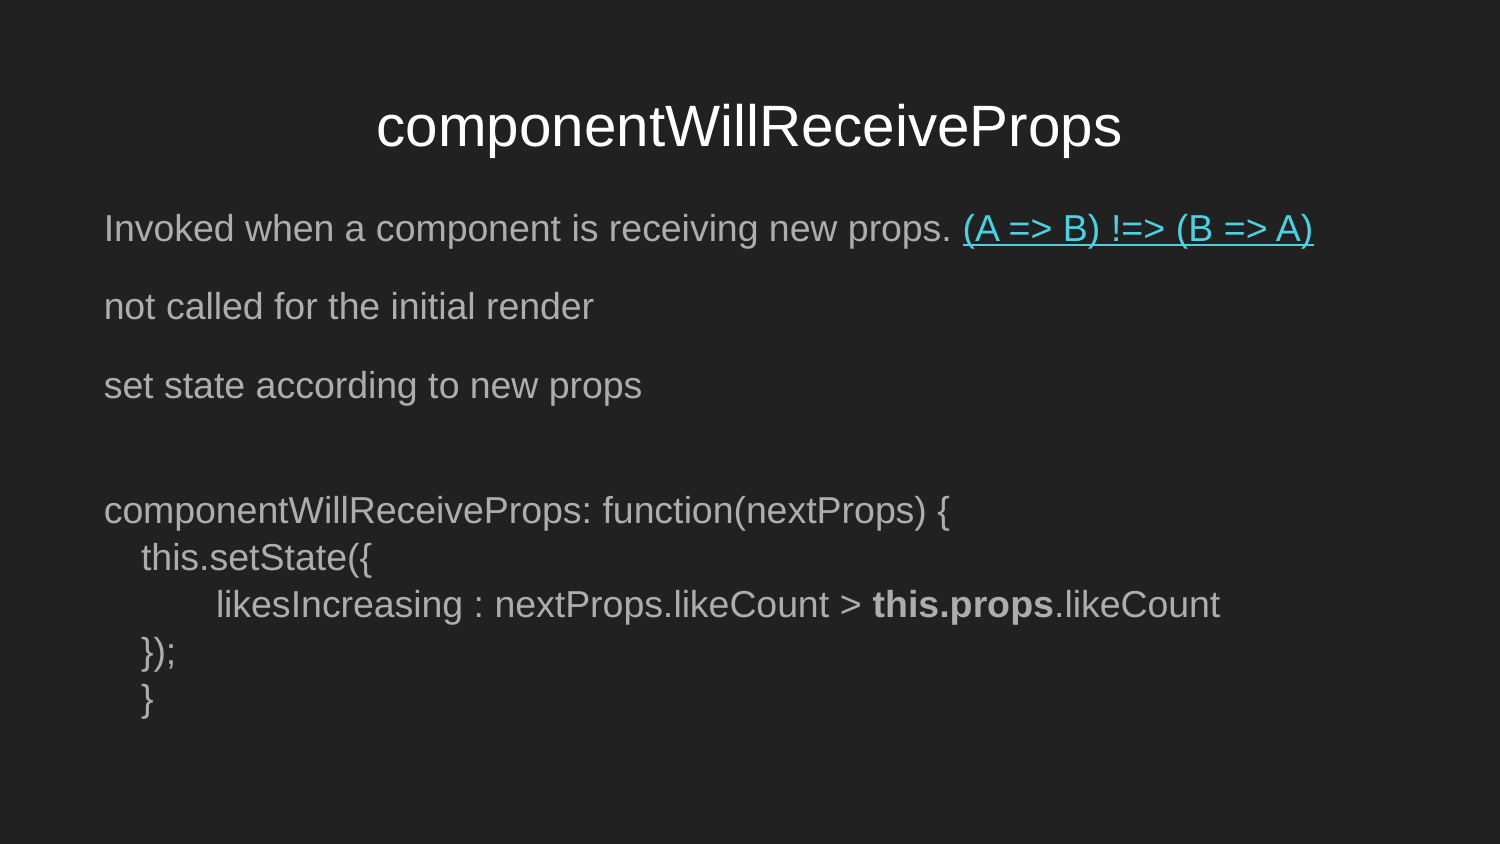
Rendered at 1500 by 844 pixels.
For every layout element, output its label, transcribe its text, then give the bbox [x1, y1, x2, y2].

list Invoked when a component is receiving new props. (A => B) !=> (B => A) not called for the initial render set state according to new props componentWillReceiveProps: function(nextProps) { this.setState({ likesIncreasing : nextProps.likeCount > this.props.likeCount }); } [51, 189, 1449, 750]
title componentWillReceiveProps [51, 72, 1449, 167]
